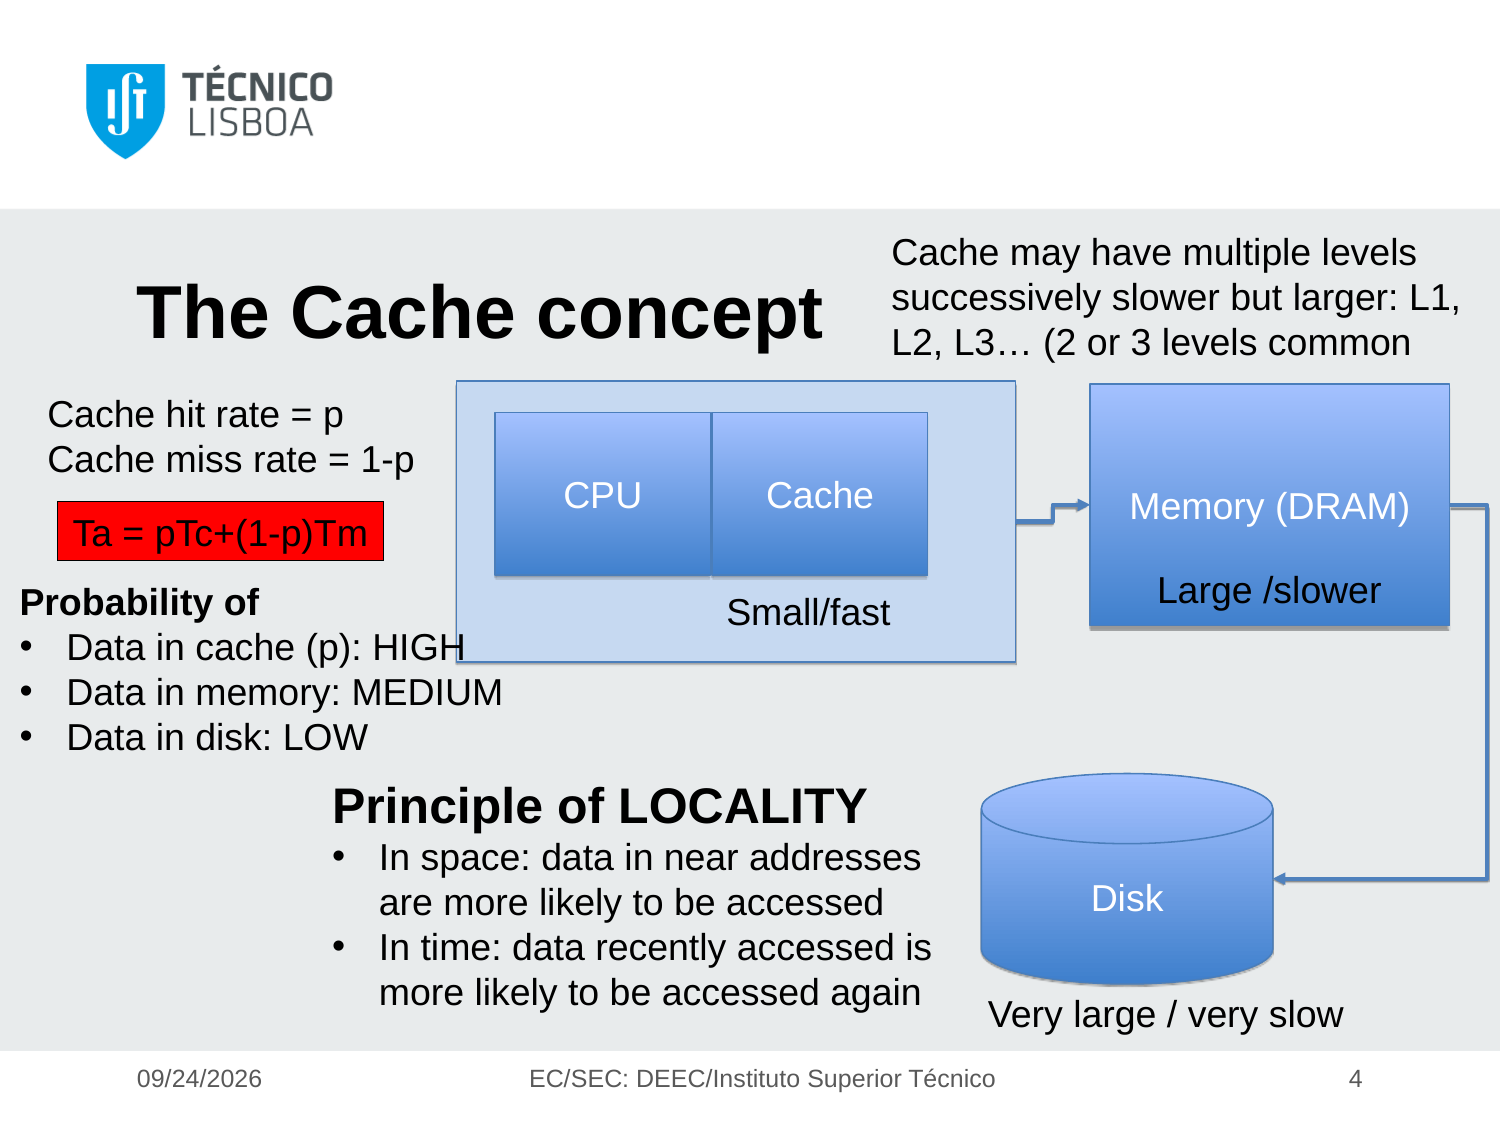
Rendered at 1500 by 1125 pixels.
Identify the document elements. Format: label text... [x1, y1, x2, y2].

text_box Cache may have multiple levels successively slower but larger: L1, L2, L3… (2 or 3 levels common [876, 220, 1500, 371]
picture [0, 0, 1500, 1125]
text_box Cache hit rate = p Cache miss rate = 1-p [32, 382, 430, 488]
text_box Small/fast [711, 580, 906, 641]
text_box Ta = pTc+(1-p)Tm [57, 501, 384, 561]
footer EC/SEC: DEEC/Instituto Superior Técnico [974, 1052, 1021, 1103]
text_box Very large / very slow [974, 982, 1359, 1043]
text_box Principle of LOCALITY In space: data in near addresses are more likely to be accessed In time: data recently accessed is more likely to be accessed again [317, 765, 974, 1111]
title The Cache concept [121, 237, 1378, 381]
text_box Disk [981, 773, 1273, 984]
picture [519, 506, 1485, 982]
text_box Memory (DRAM) [1090, 384, 1450, 626]
text_box [456, 381, 1016, 663]
text_box Large /slower [1142, 558, 1397, 619]
slide_number 12/04/2018 [121, 1052, 317, 1103]
text_box Probability of Data in cache (p): HIGH Data in memory: MEDIUM Data in disk: LOW [4, 570, 519, 811]
slide_number <number> [1077, 1052, 1378, 1103]
text_box Cache [712, 412, 928, 576]
text_box CPU [495, 412, 711, 576]
